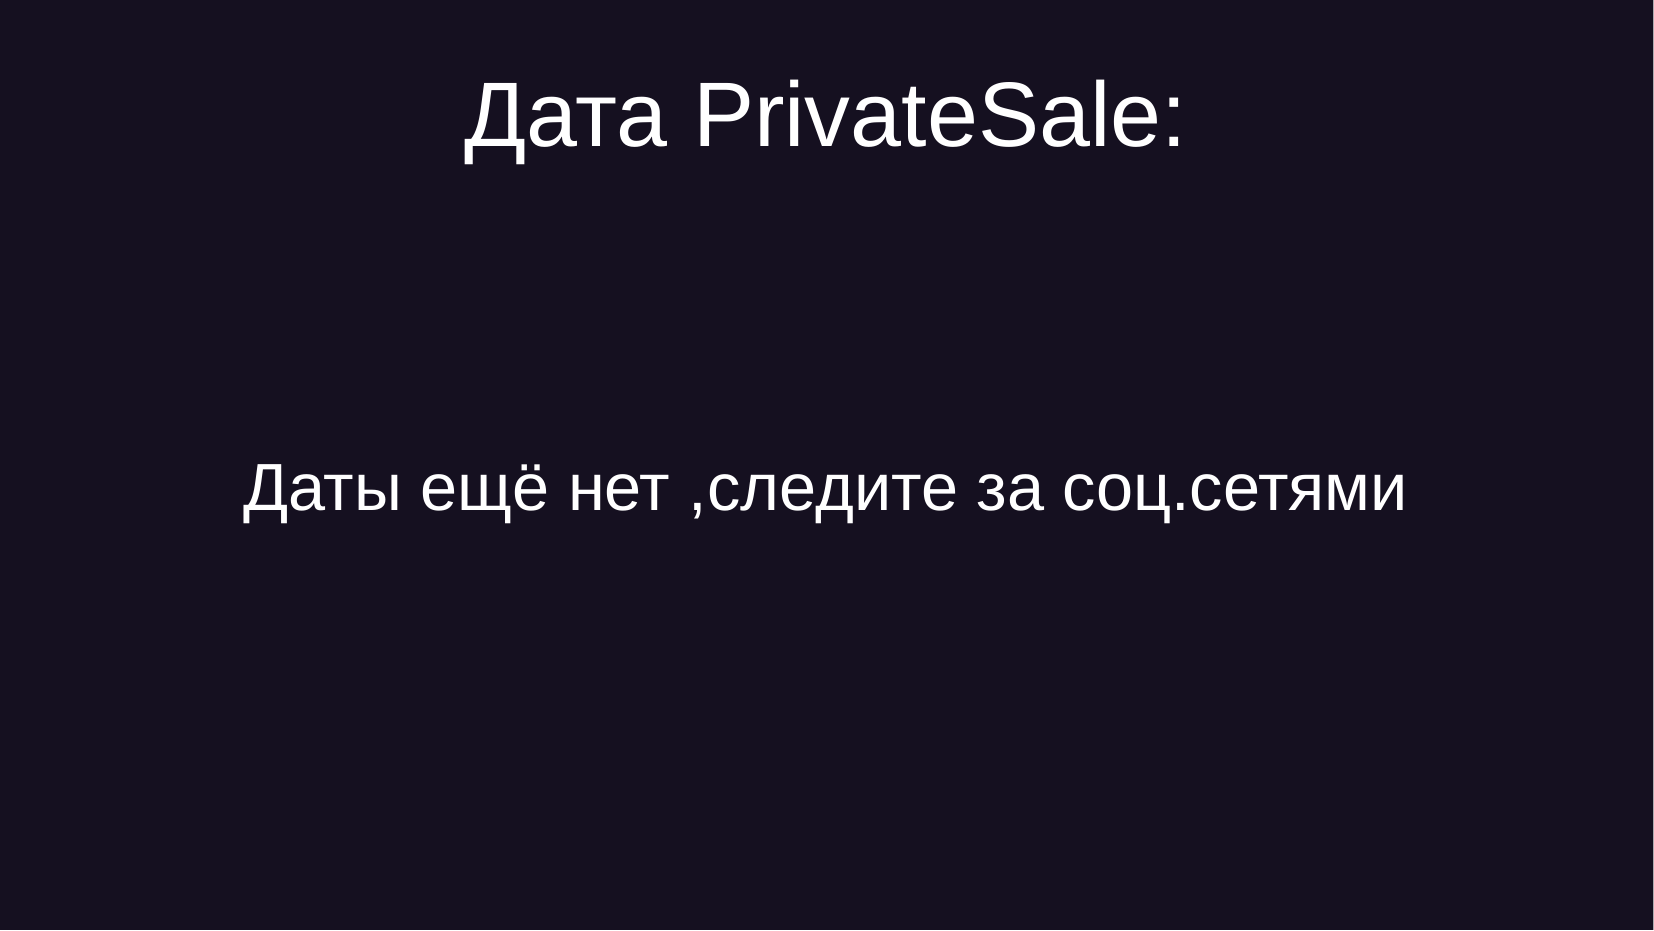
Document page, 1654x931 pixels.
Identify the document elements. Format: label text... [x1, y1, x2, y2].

subtitle Даты ещё нет ,следите за соц.сетями [82, 217, 1571, 757]
title Дата PrivateSale: [82, 37, 1571, 193]
